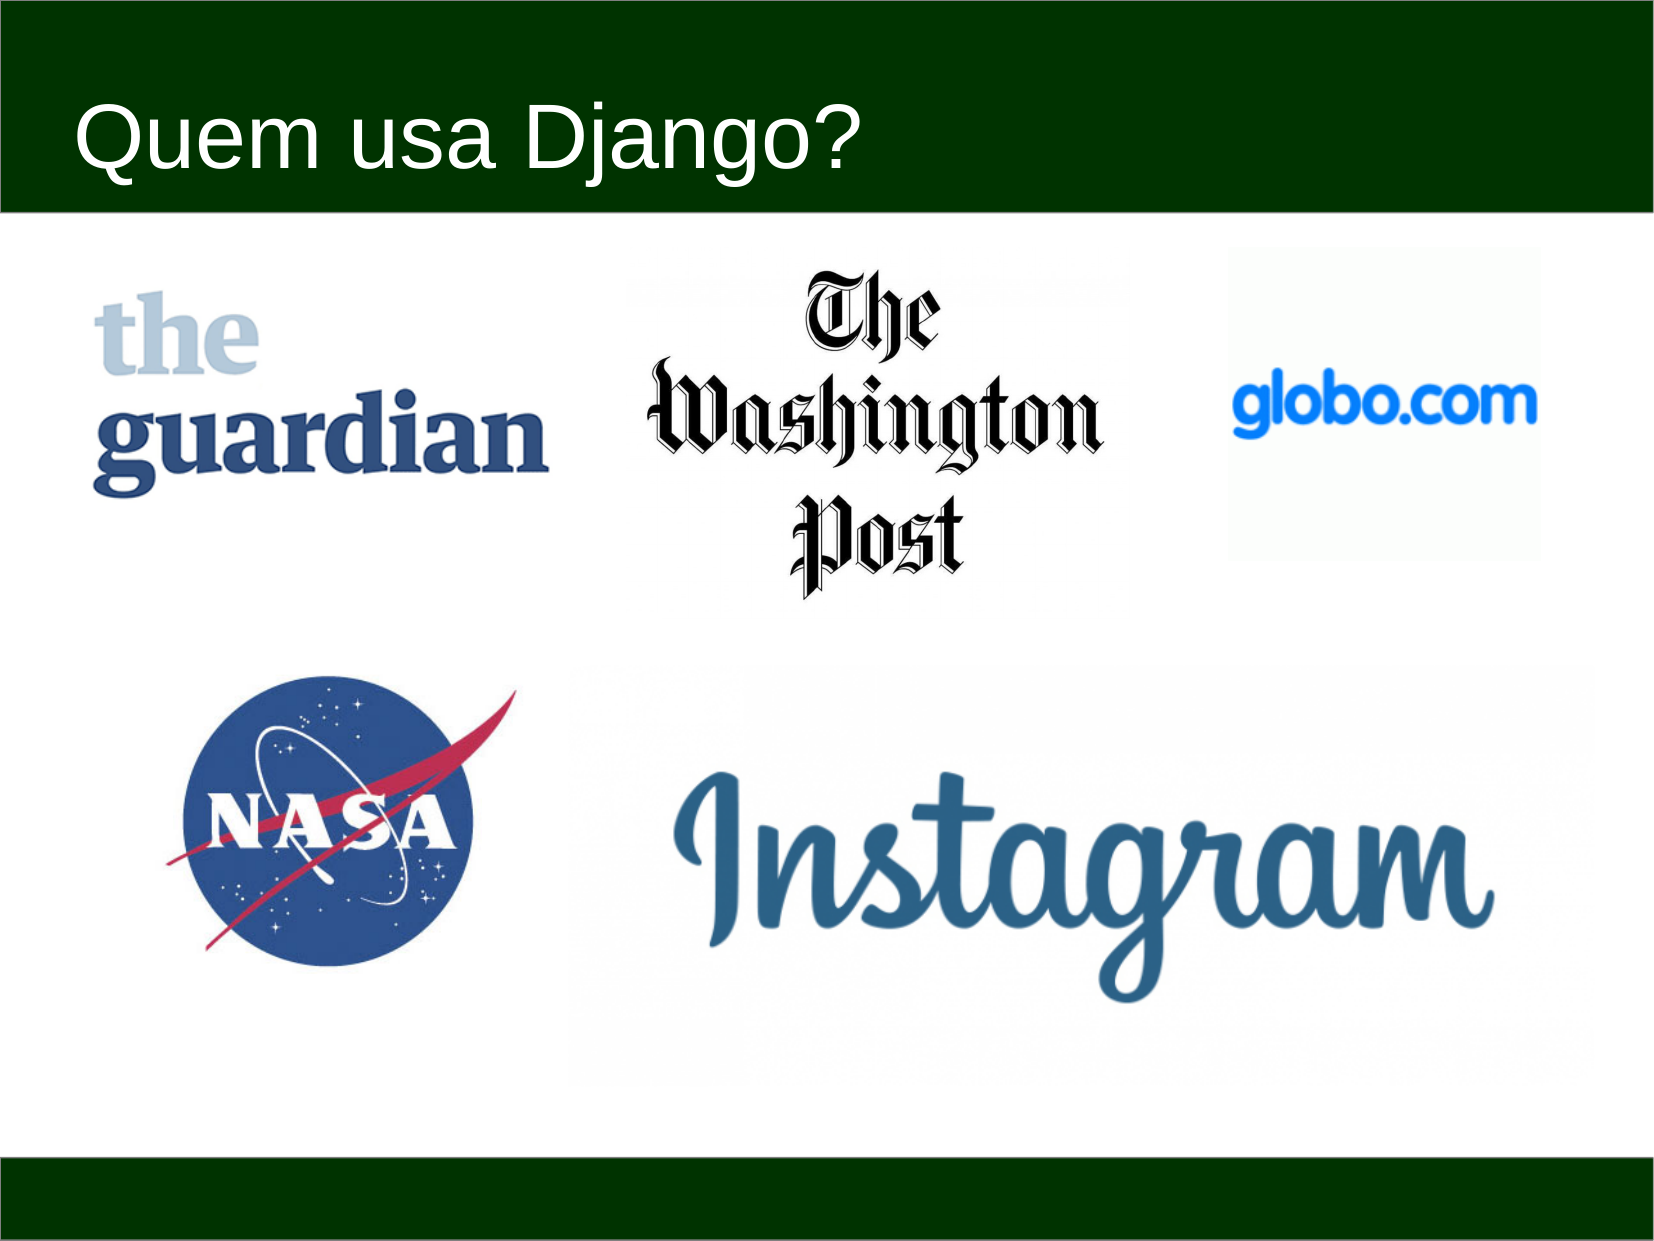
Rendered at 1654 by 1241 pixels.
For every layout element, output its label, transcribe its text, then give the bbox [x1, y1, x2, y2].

picture [1228, 247, 1541, 561]
text_box [0, 1157, 1654, 1241]
text_box Quem usa Django? [59, 73, 922, 294]
picture [19, 247, 1595, 1087]
text_box [0, 0, 1654, 213]
picture [59, 267, 579, 523]
